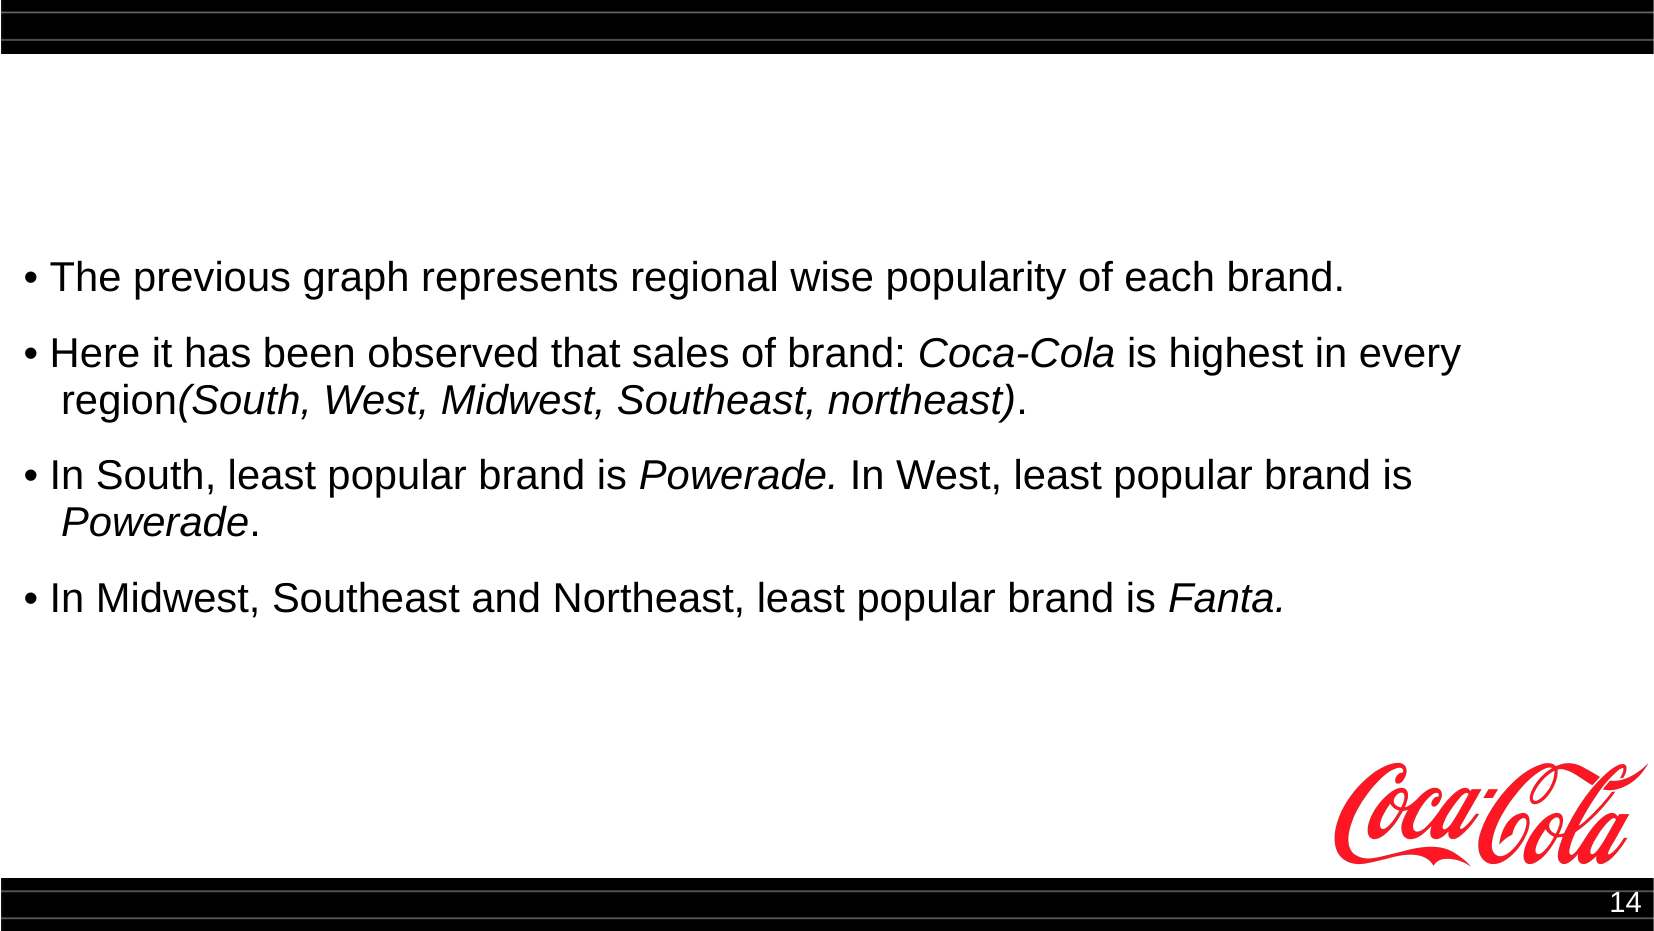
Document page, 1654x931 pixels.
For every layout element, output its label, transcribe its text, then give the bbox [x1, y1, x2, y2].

picture [1, 725, 1654, 931]
list • The previous graph represents regional wise popularity of each brand. • Here it has been observed that sales of brand: Coca-Cola is highest in every region(South, West, Midwest, Southeast, northeast). • In South, least popular brand is Powerade. In West, least popular brand is Powerade. • In Midwest, Southeast and Northeast, least popular brand is Fanta. [23, 253, 1512, 833]
picture [1, 0, 1654, 54]
